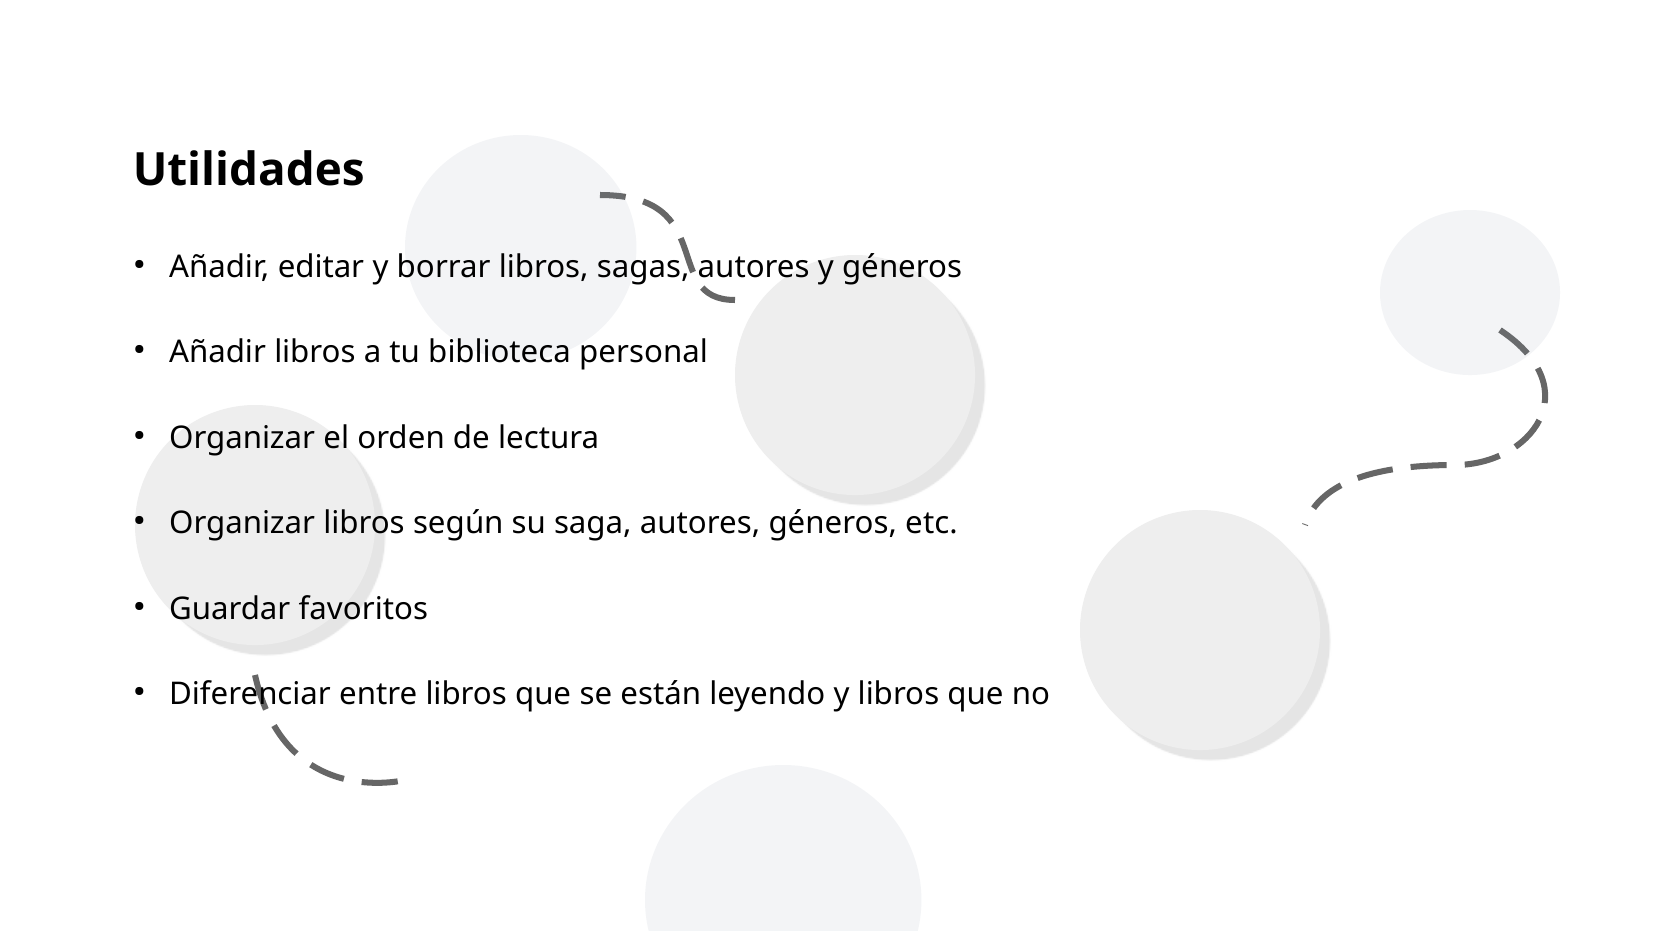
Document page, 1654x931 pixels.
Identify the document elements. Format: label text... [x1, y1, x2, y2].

text_box Añadir, editar y borrar libros, sagas, autores y géneros Añadir libros a tu biblioteca personal Organizar el orden de lectura Organizar libros según su saga, autores, géneros, etc. Guardar favoritos Diferenciar entre libros que se están leyendo y libros que no [118, 236, 1107, 765]
text_box Utilidades [118, 129, 704, 207]
